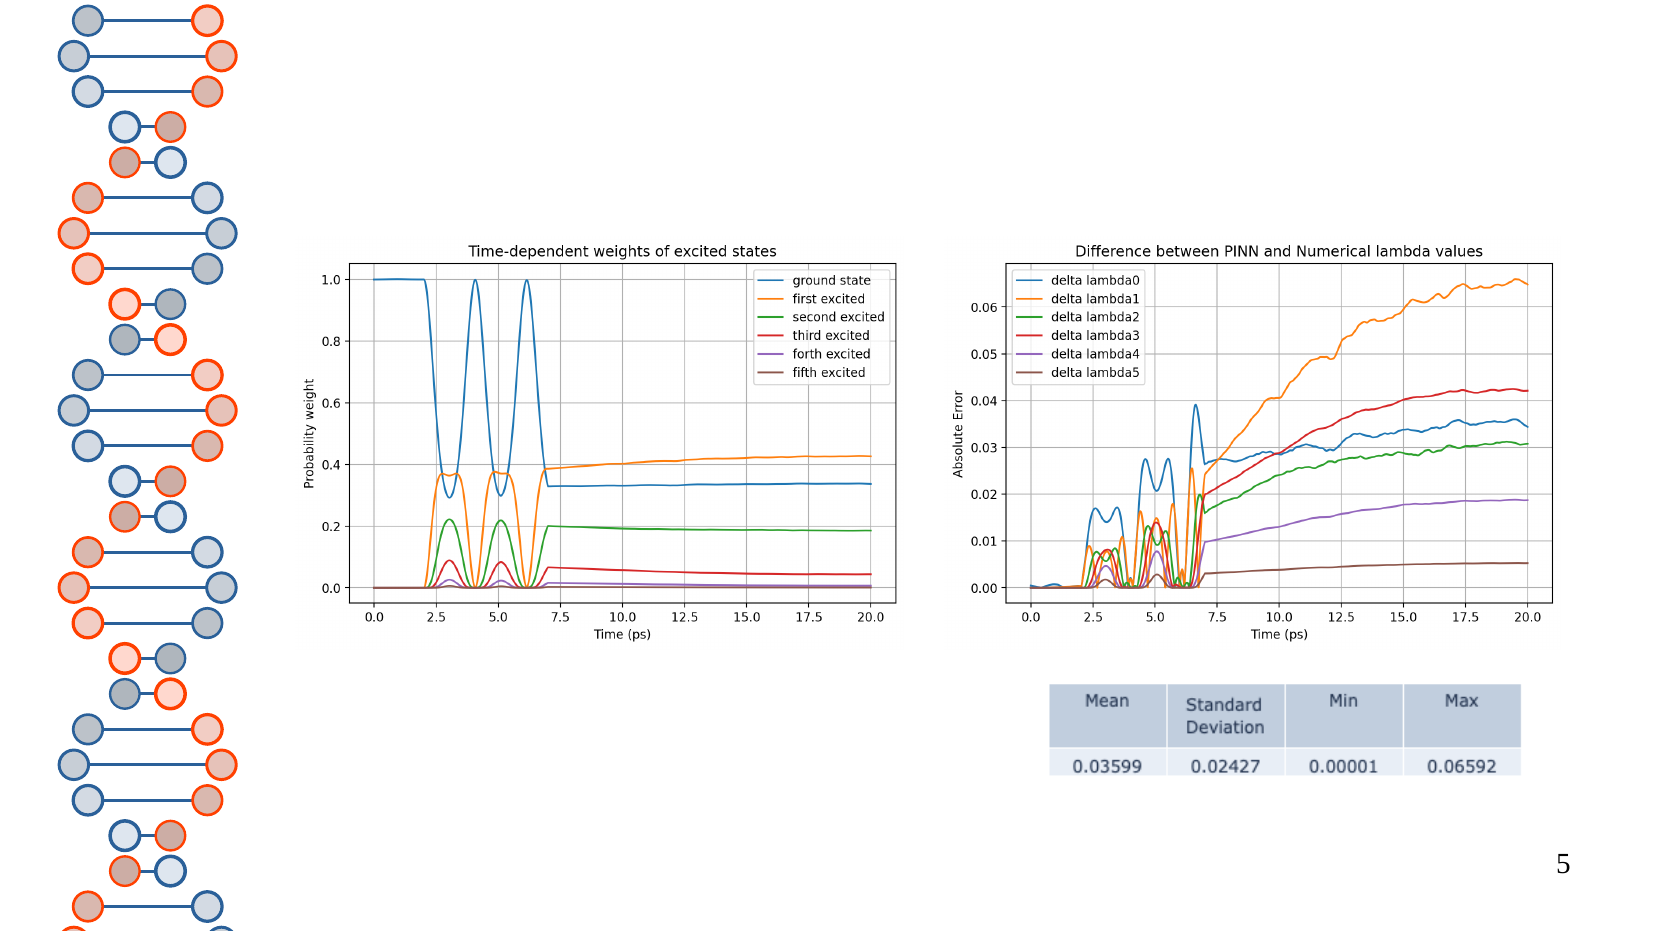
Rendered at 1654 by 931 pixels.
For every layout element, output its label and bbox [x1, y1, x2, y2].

picture [295, 236, 904, 650]
picture [944, 236, 1561, 650]
picture [1033, 669, 1542, 798]
